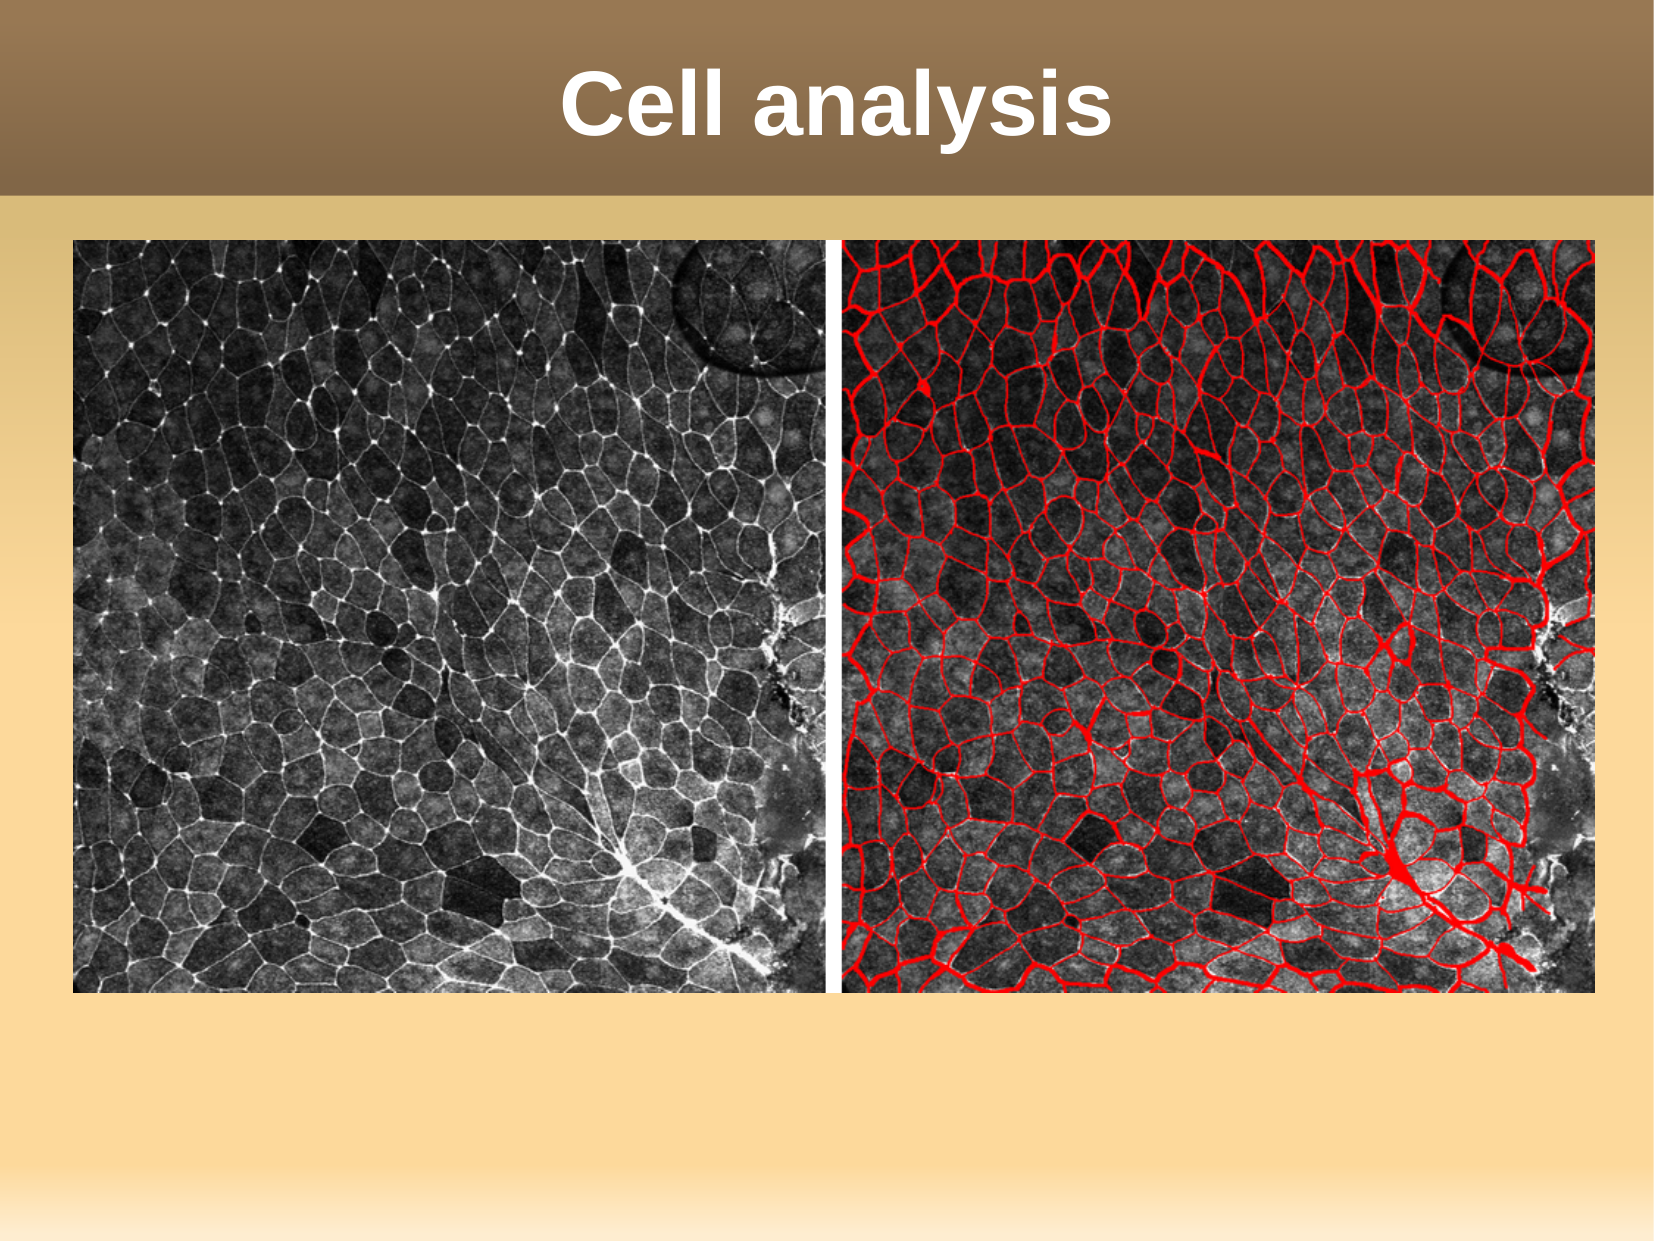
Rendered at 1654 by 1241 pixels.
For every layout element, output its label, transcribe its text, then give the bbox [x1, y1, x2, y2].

picture [0, 0, 1654, 1241]
title Cell analysis [76, 0, 1565, 208]
